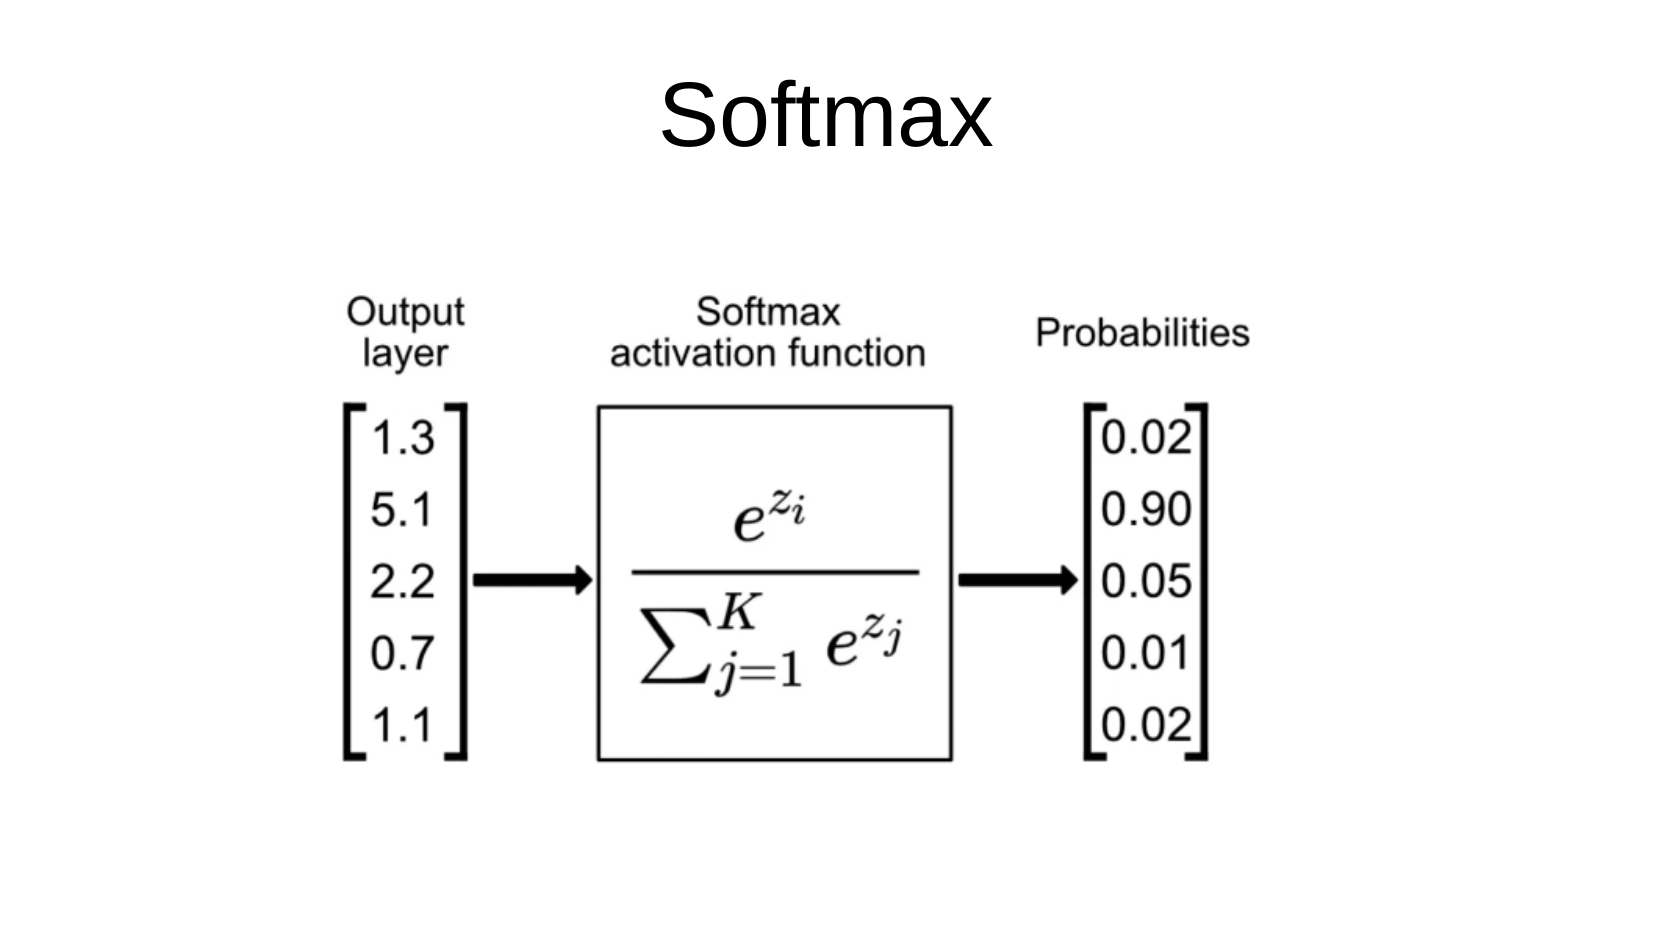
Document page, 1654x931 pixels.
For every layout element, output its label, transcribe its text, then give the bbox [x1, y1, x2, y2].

picture [288, 233, 1289, 843]
title Softmax [82, 37, 1571, 193]
